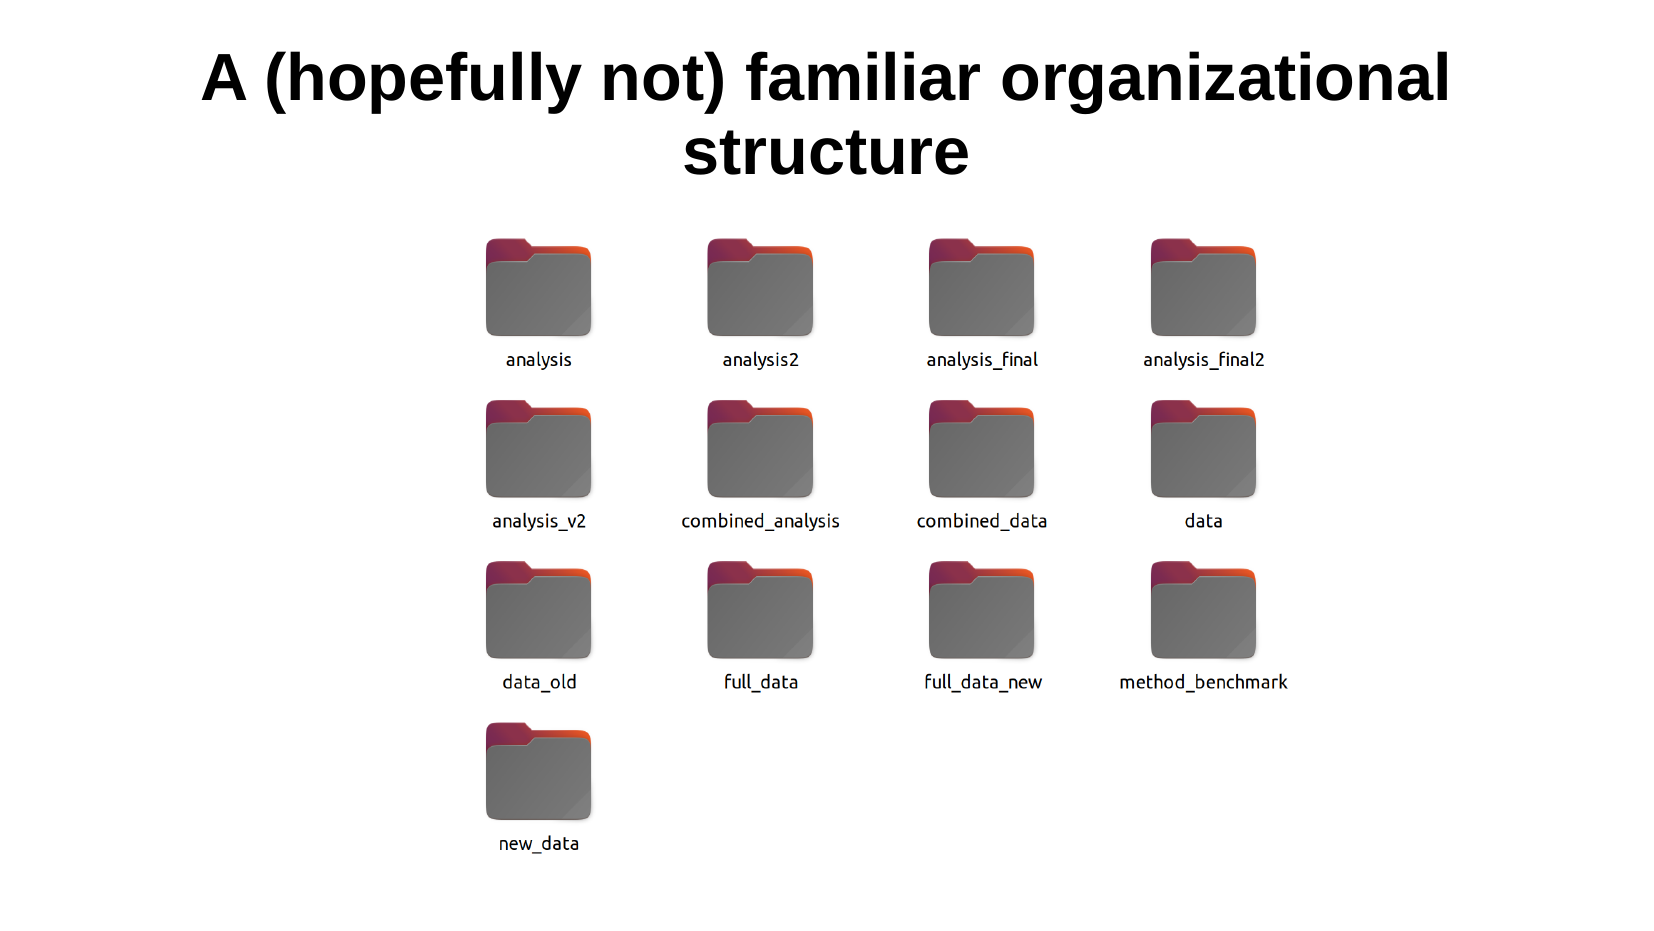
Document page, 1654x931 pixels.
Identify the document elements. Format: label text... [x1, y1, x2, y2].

picture [450, 224, 1300, 875]
title A (hopefully not) familiar organizational structure [82, 36, 1571, 193]
